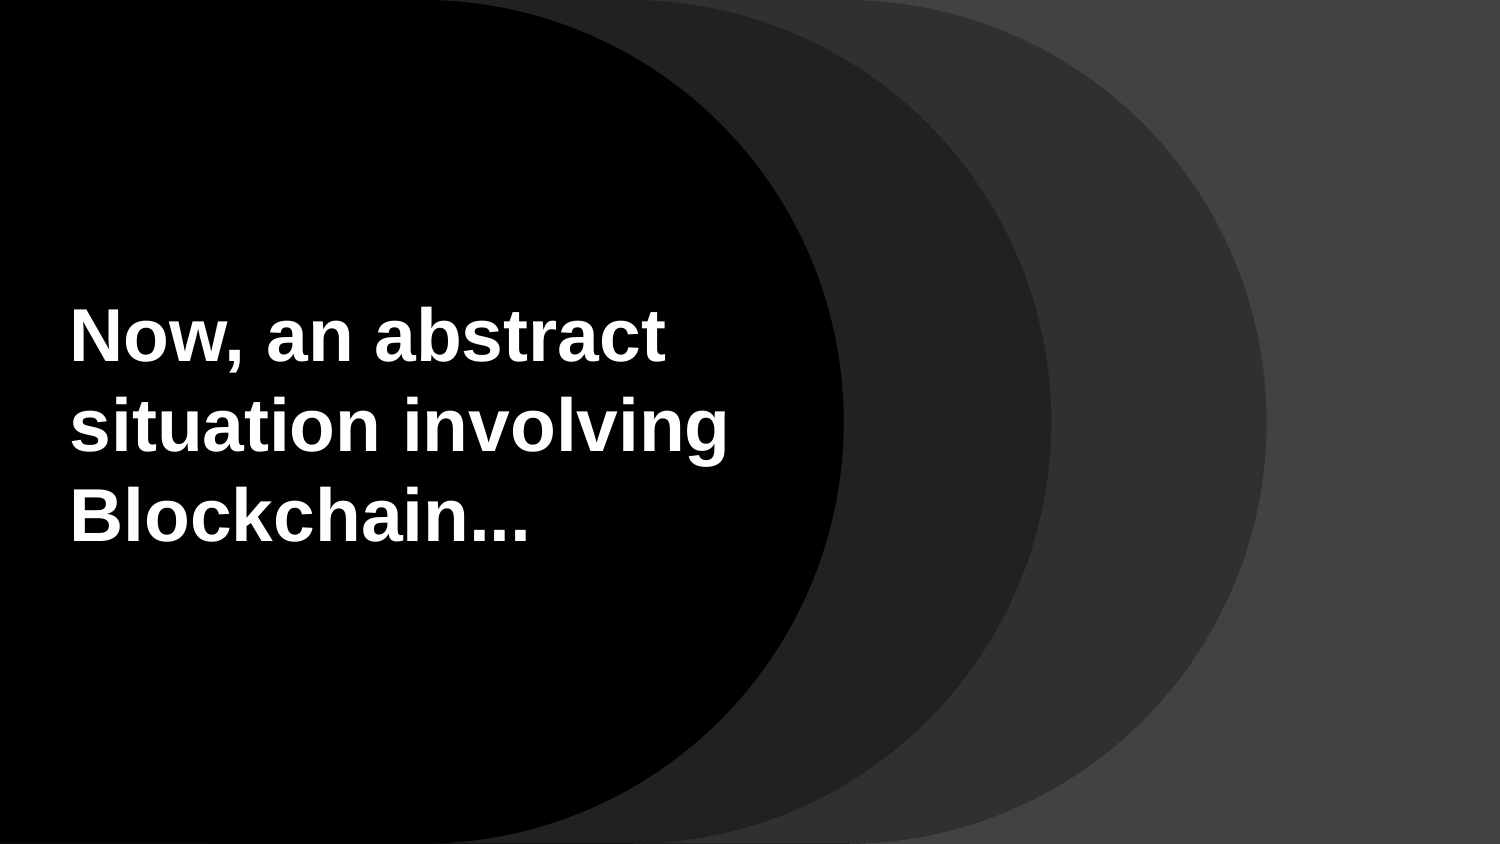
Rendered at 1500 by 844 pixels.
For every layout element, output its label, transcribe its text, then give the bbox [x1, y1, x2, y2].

title Now, an abstract situation involving Blockchain... [54, 179, 767, 664]
